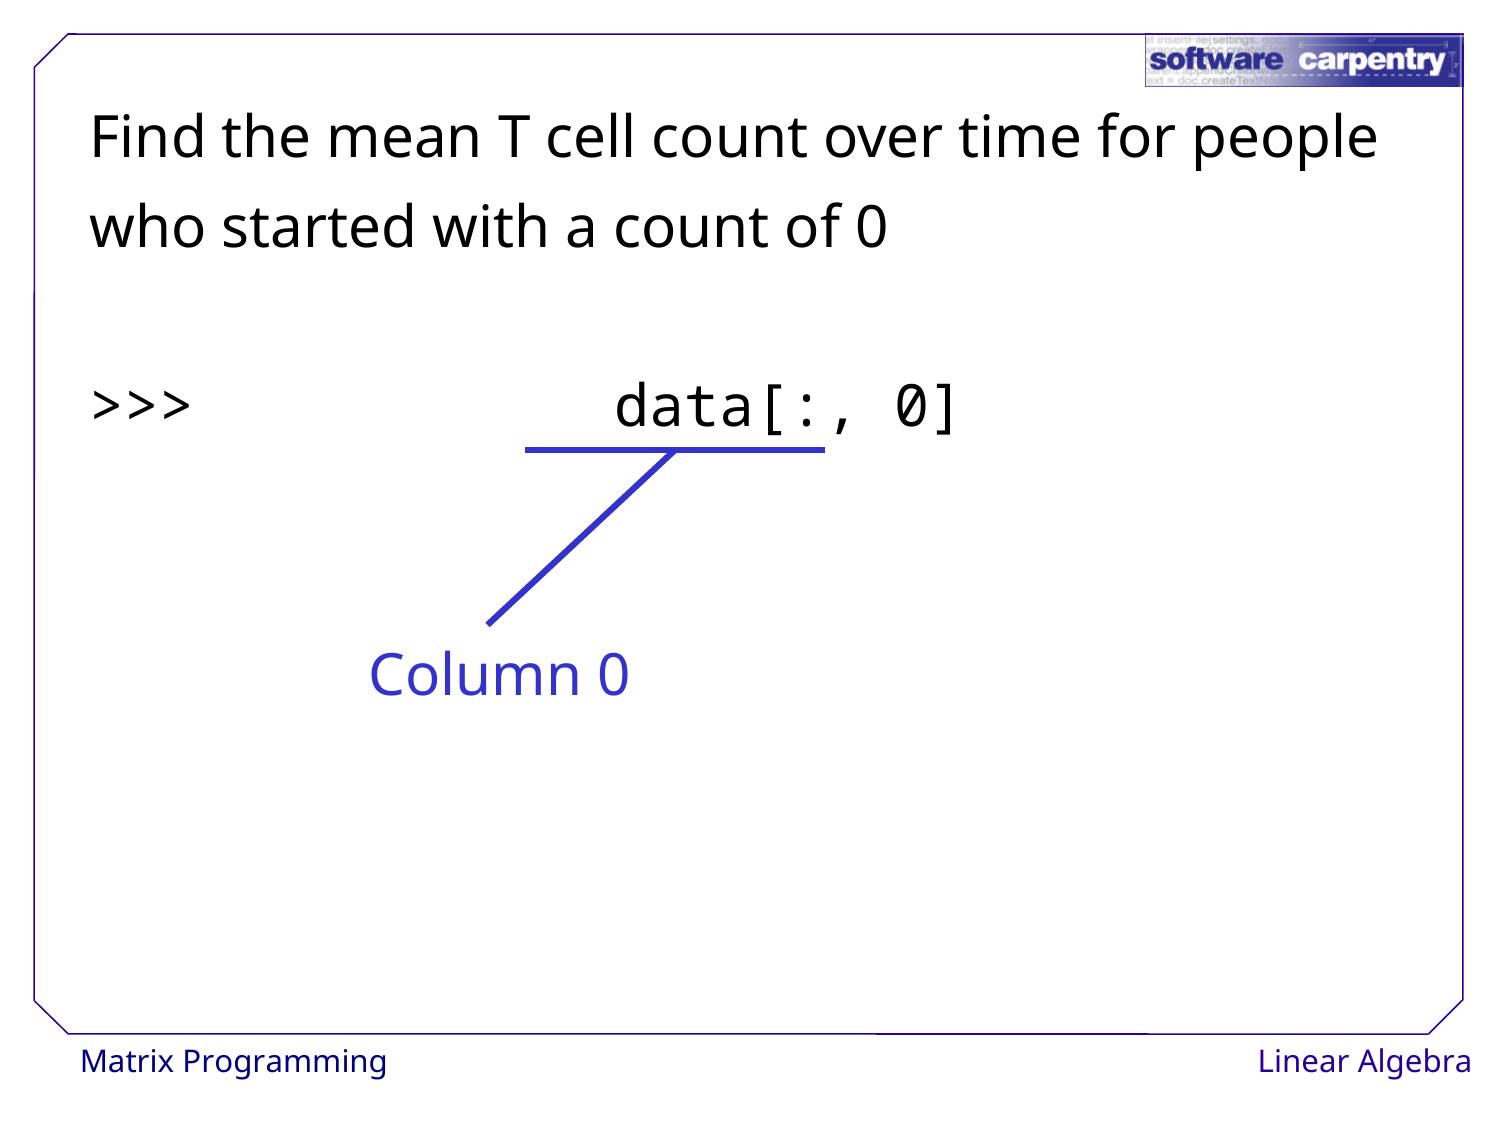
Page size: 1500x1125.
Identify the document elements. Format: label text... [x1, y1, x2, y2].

text_box Column 0 [350, 637, 651, 738]
picture [1145, 33, 1464, 87]
list Find the mean T cell count over time for people who started with a count of 0 >>> data[:, 0] [75, 99, 1426, 1013]
